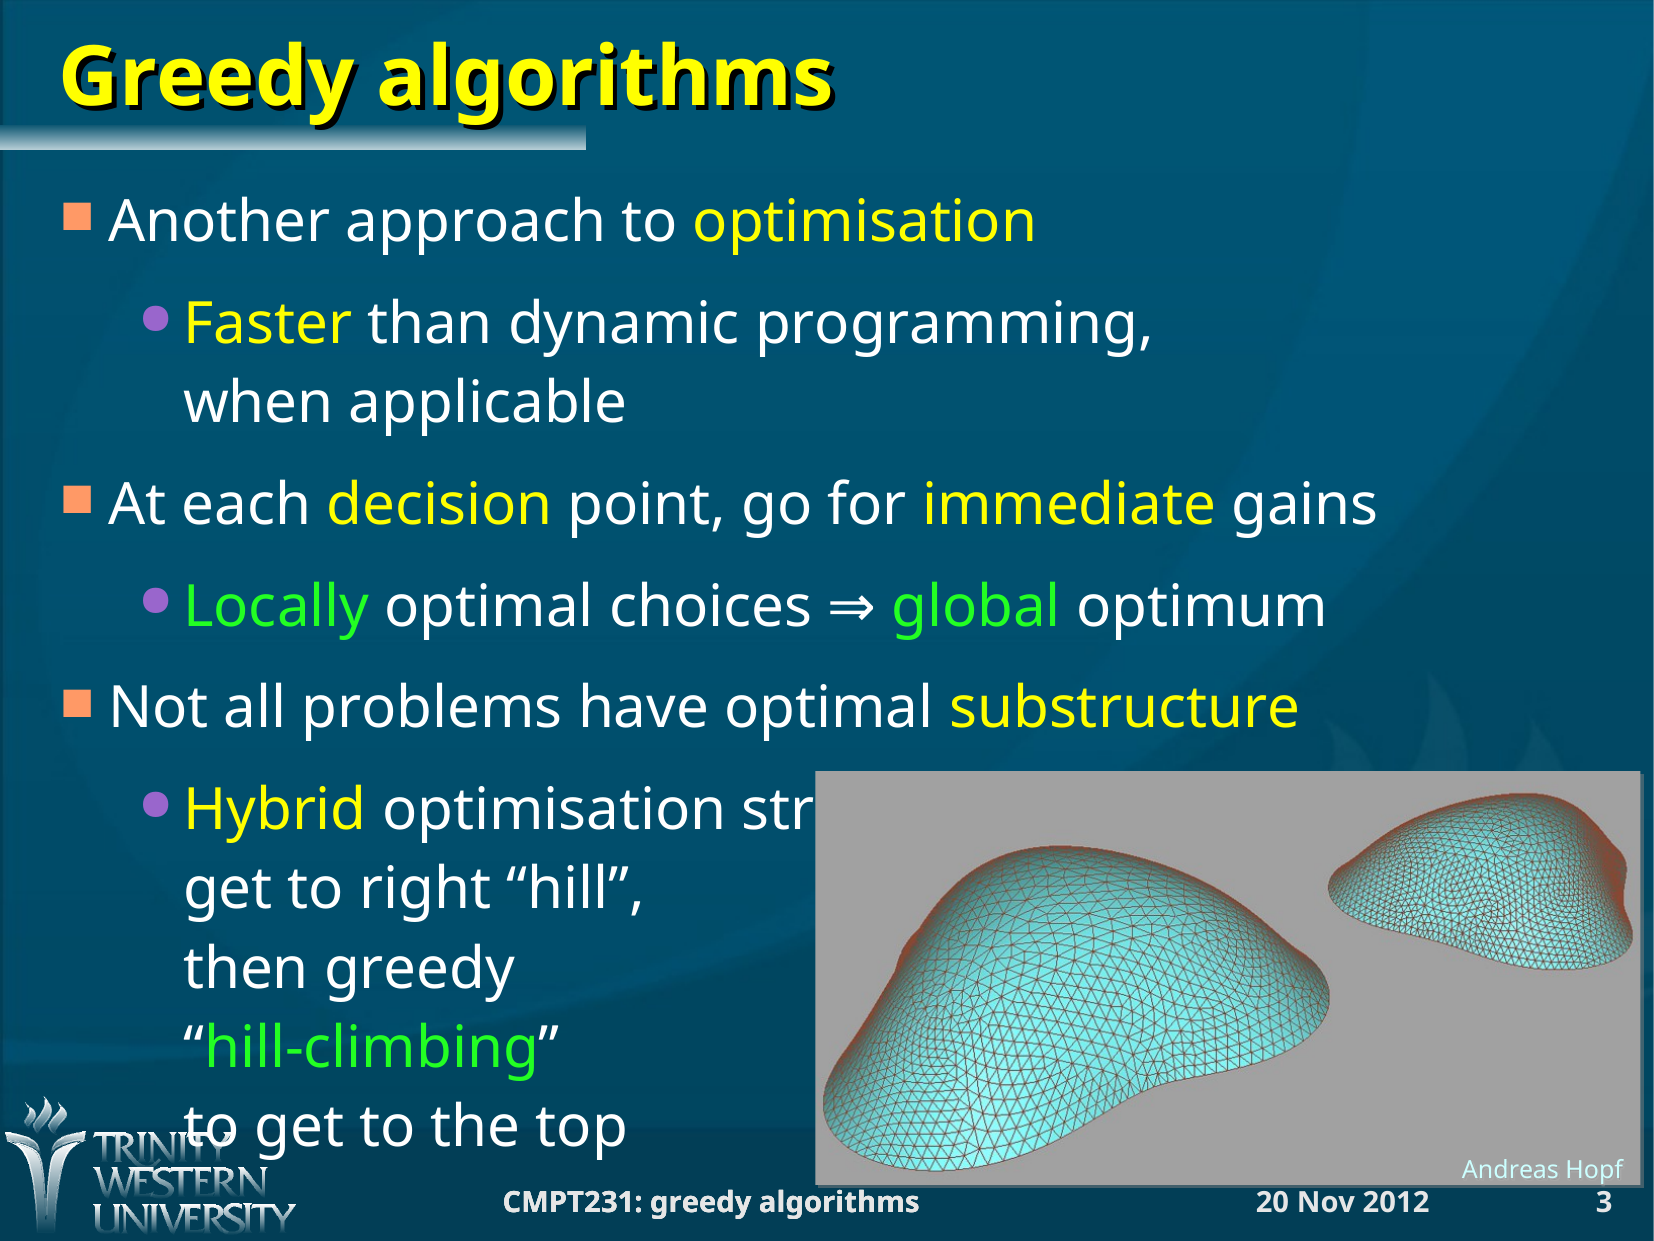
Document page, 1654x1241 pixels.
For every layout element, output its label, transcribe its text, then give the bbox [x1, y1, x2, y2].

table_cell 11 [38, 1211, 46, 1216]
picture [1644, 931, 1654, 969]
table_cell 11 [48, 1211, 56, 1216]
text_box / [37, 1202, 47, 1210]
picture [816, 771, 1641, 1185]
text_box / [48, 1205, 56, 1211]
table_cell 7 [38, 1216, 56, 1221]
text_box Andreas Hopf [1447, 1146, 1647, 1191]
list Another approach to optimisation Faster than dynamic programming, when applicable At each decision point, go for immediate gains Locally optimal choices ⇒ global optimum Not all problems have optimal substructure Hybrid optimisation strategies use large jumps to get to right “hill”, then greedy “hill-climbing” to get to the top [63, 179, 1597, 1109]
title Greedy algorithms [59, 19, 1578, 127]
picture [1644, 915, 1654, 926]
picture [38, 1227, 54, 1232]
